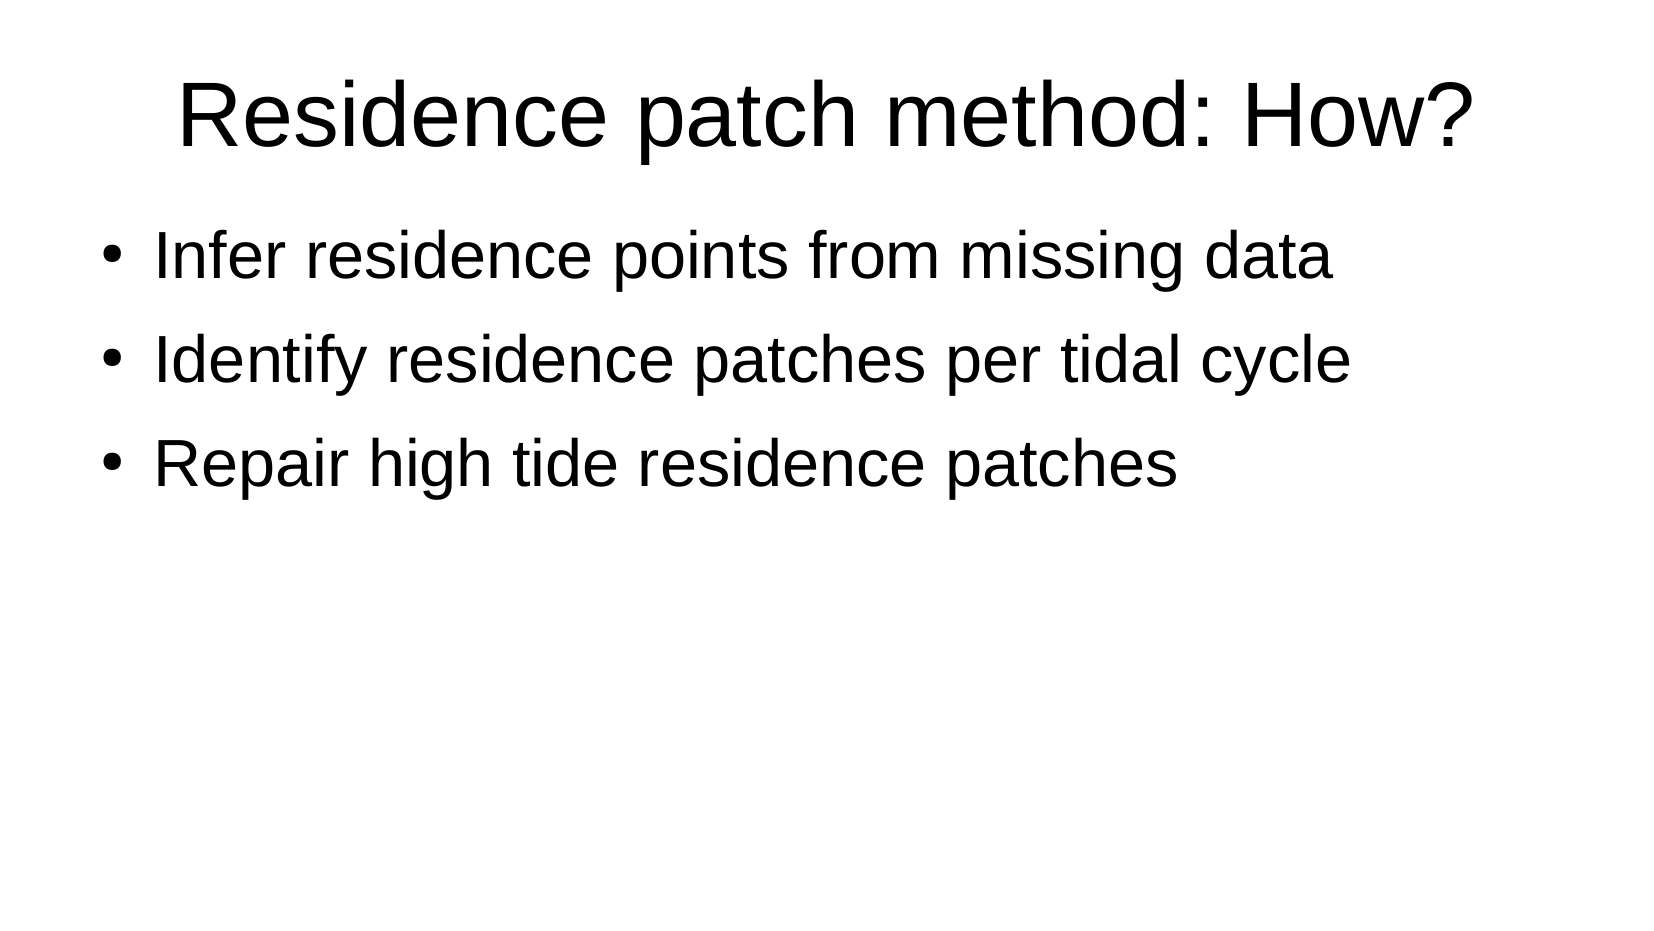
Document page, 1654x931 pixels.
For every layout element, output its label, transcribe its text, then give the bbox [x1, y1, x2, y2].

list Infer residence points from missing data Identify residence patches per tidal cycle Repair high tide residence patches [82, 217, 1571, 758]
title Residence patch method: How? [82, 37, 1571, 193]
